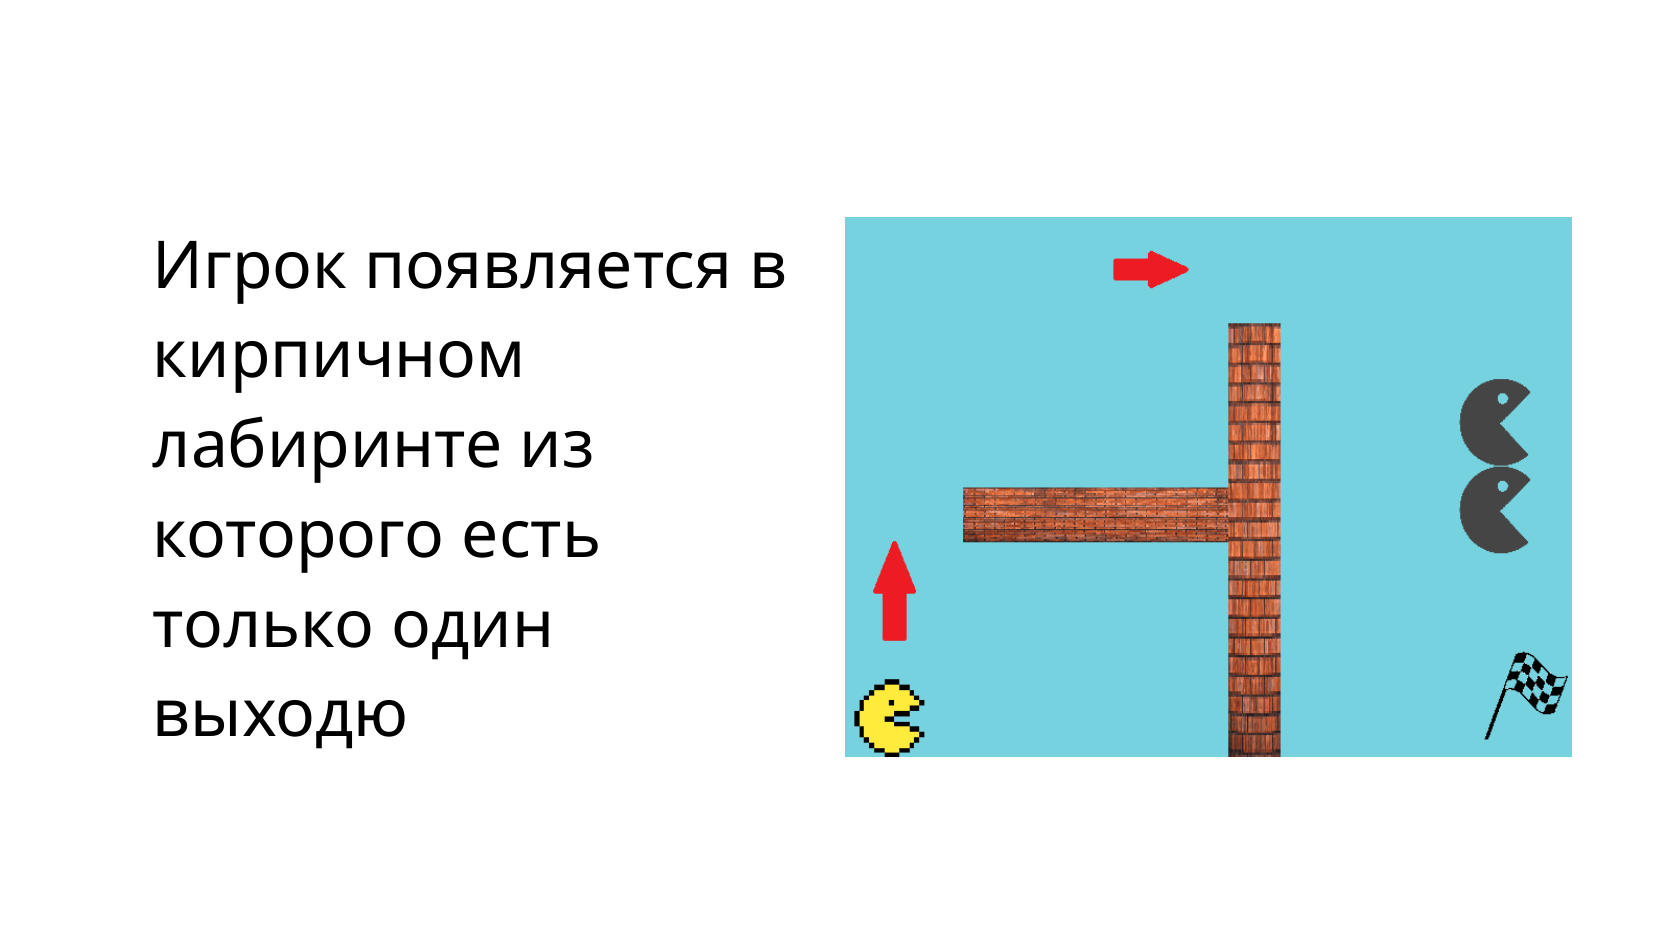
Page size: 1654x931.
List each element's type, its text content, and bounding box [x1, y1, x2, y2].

list Игрок появляется в кирпичном лабиринте из которого есть только один выходю [82, 217, 809, 758]
picture [845, 217, 1572, 758]
